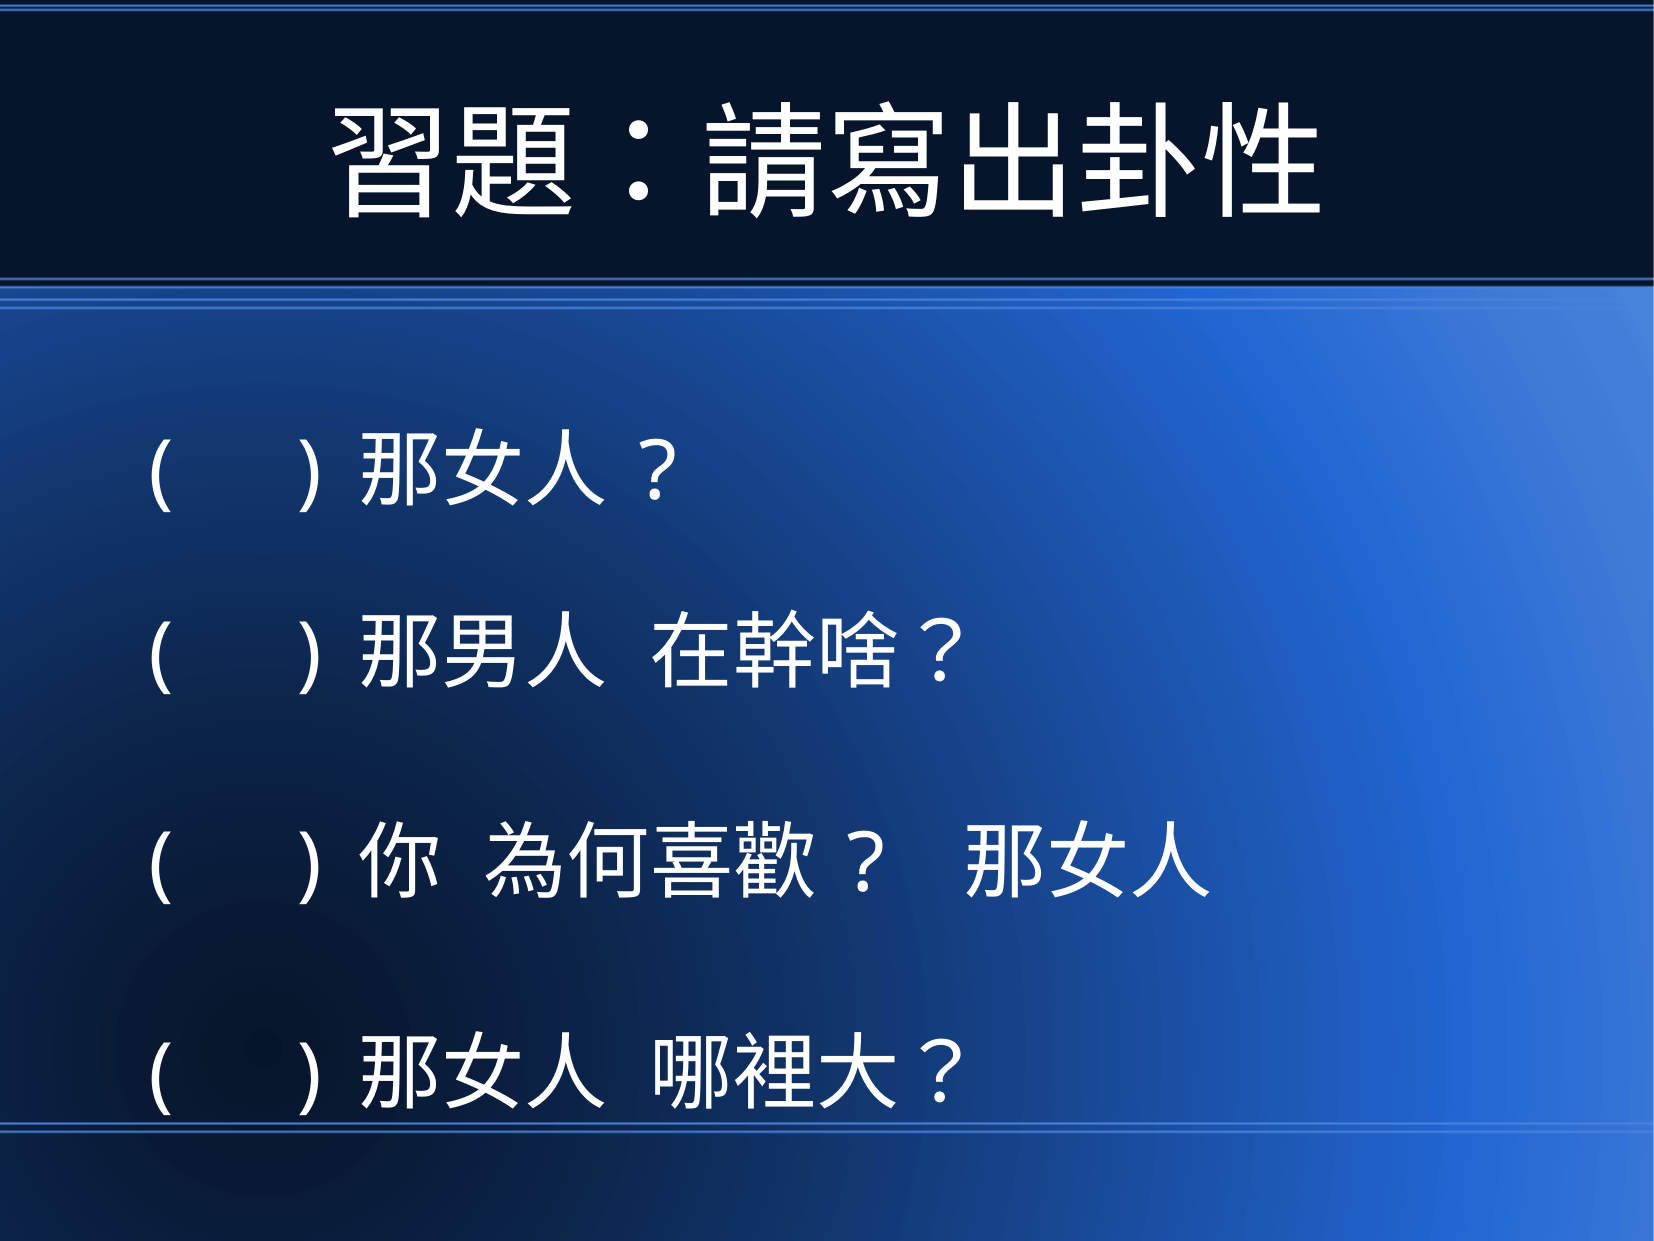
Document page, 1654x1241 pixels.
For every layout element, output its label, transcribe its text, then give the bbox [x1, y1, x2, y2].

title 習題：請寫出卦性 [82, 49, 1571, 257]
picture [0, 0, 1654, 1241]
list ( )那女人? ( )那男人 在幹啥？ ( )你 為何喜歡? 那女人 ( )那女人 哪裡大？ [135, 342, 1418, 1054]
